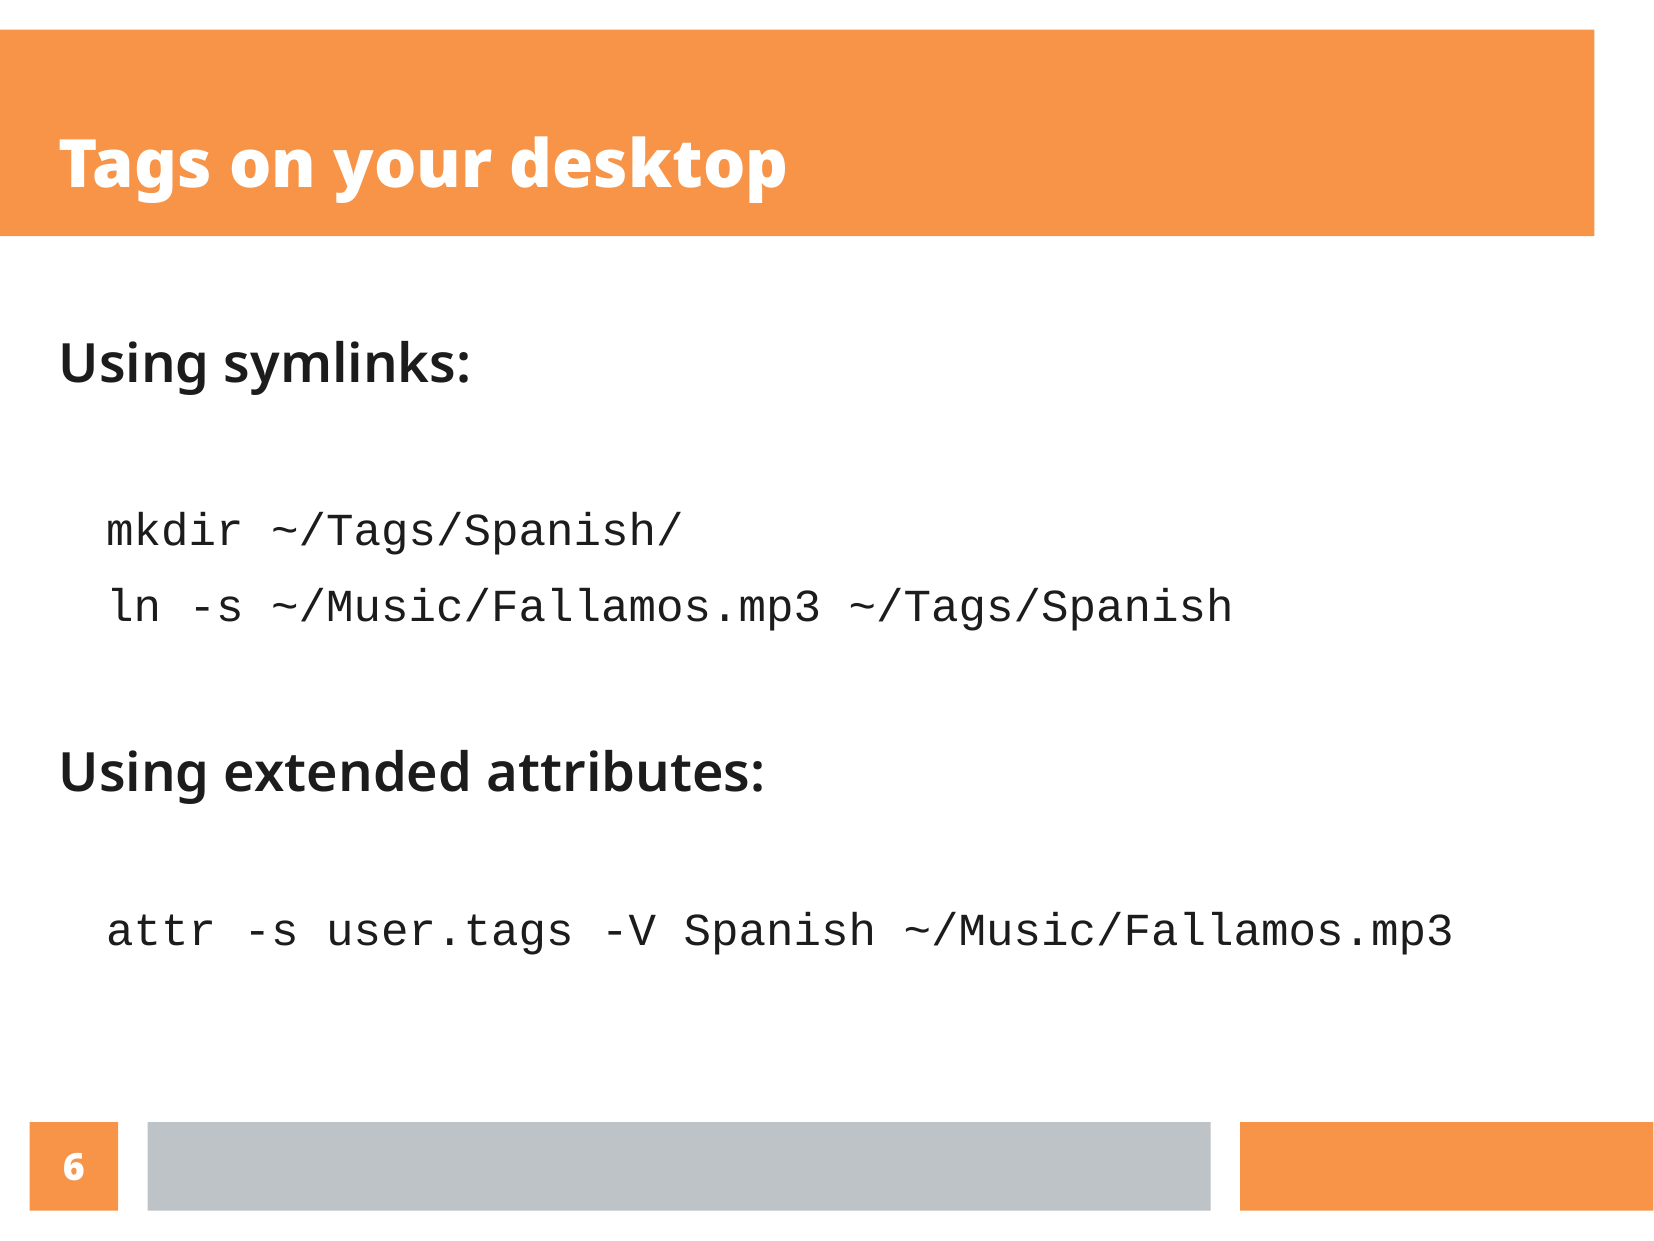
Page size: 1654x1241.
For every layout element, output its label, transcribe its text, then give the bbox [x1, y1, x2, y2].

list Using symlinks: mkdir ~/Tags/Spanish/ ln -s ~/Music/Fallamos.mp3 ~/Tags/Spanish Using extended attributes: attr -s user.tags -V Spanish ~/Music/Fallamos.mp3 [59, 324, 1565, 1093]
title Tags on your desktop [59, 59, 1595, 207]
